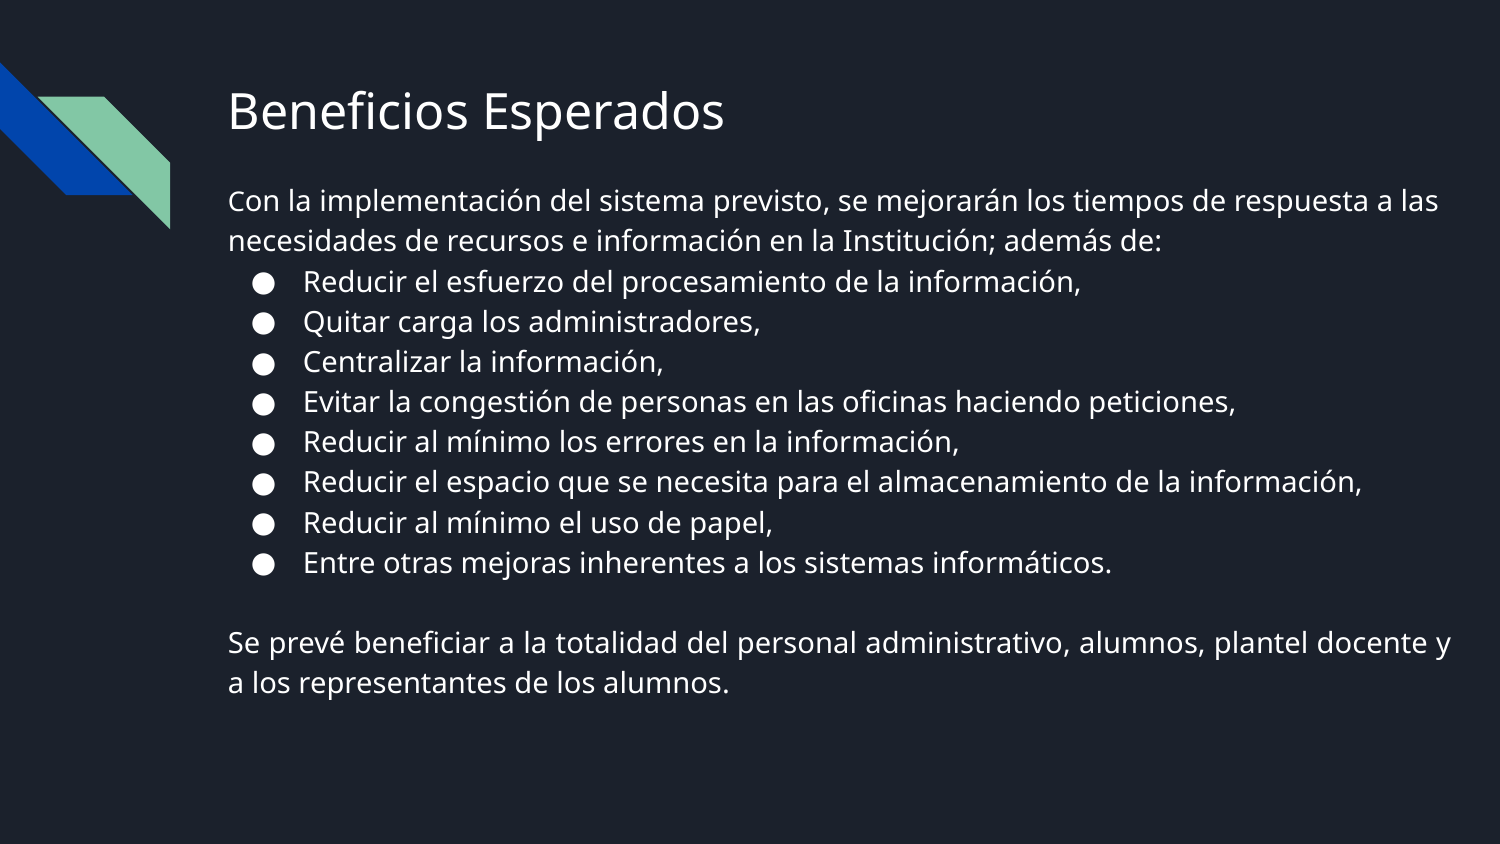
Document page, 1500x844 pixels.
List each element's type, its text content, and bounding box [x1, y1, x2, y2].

list Con la implementación del sistema previsto, se mejorarán los tiempos de respuesta a las necesidades de recursos e información en la Institución; además de: Reducir el esfuerzo del procesamiento de la información, Quitar carga los administradores, Centralizar la información, Evitar la congestión de personas en las oficinas haciendo peticiones, Reducir al mínimo los errores en la información, Reducir el espacio que se necesita para el almacenamiento de la información, Reducir al mínimo el uso de papel, Entre otras mejoras inherentes a los sistemas informáticos. Se prevé beneficiar a la totalidad del personal administrativo, alumnos, plantel docente y a los representantes de los alumnos. [212, 162, 1468, 821]
title Beneficios Esperados [212, 64, 1368, 155]
